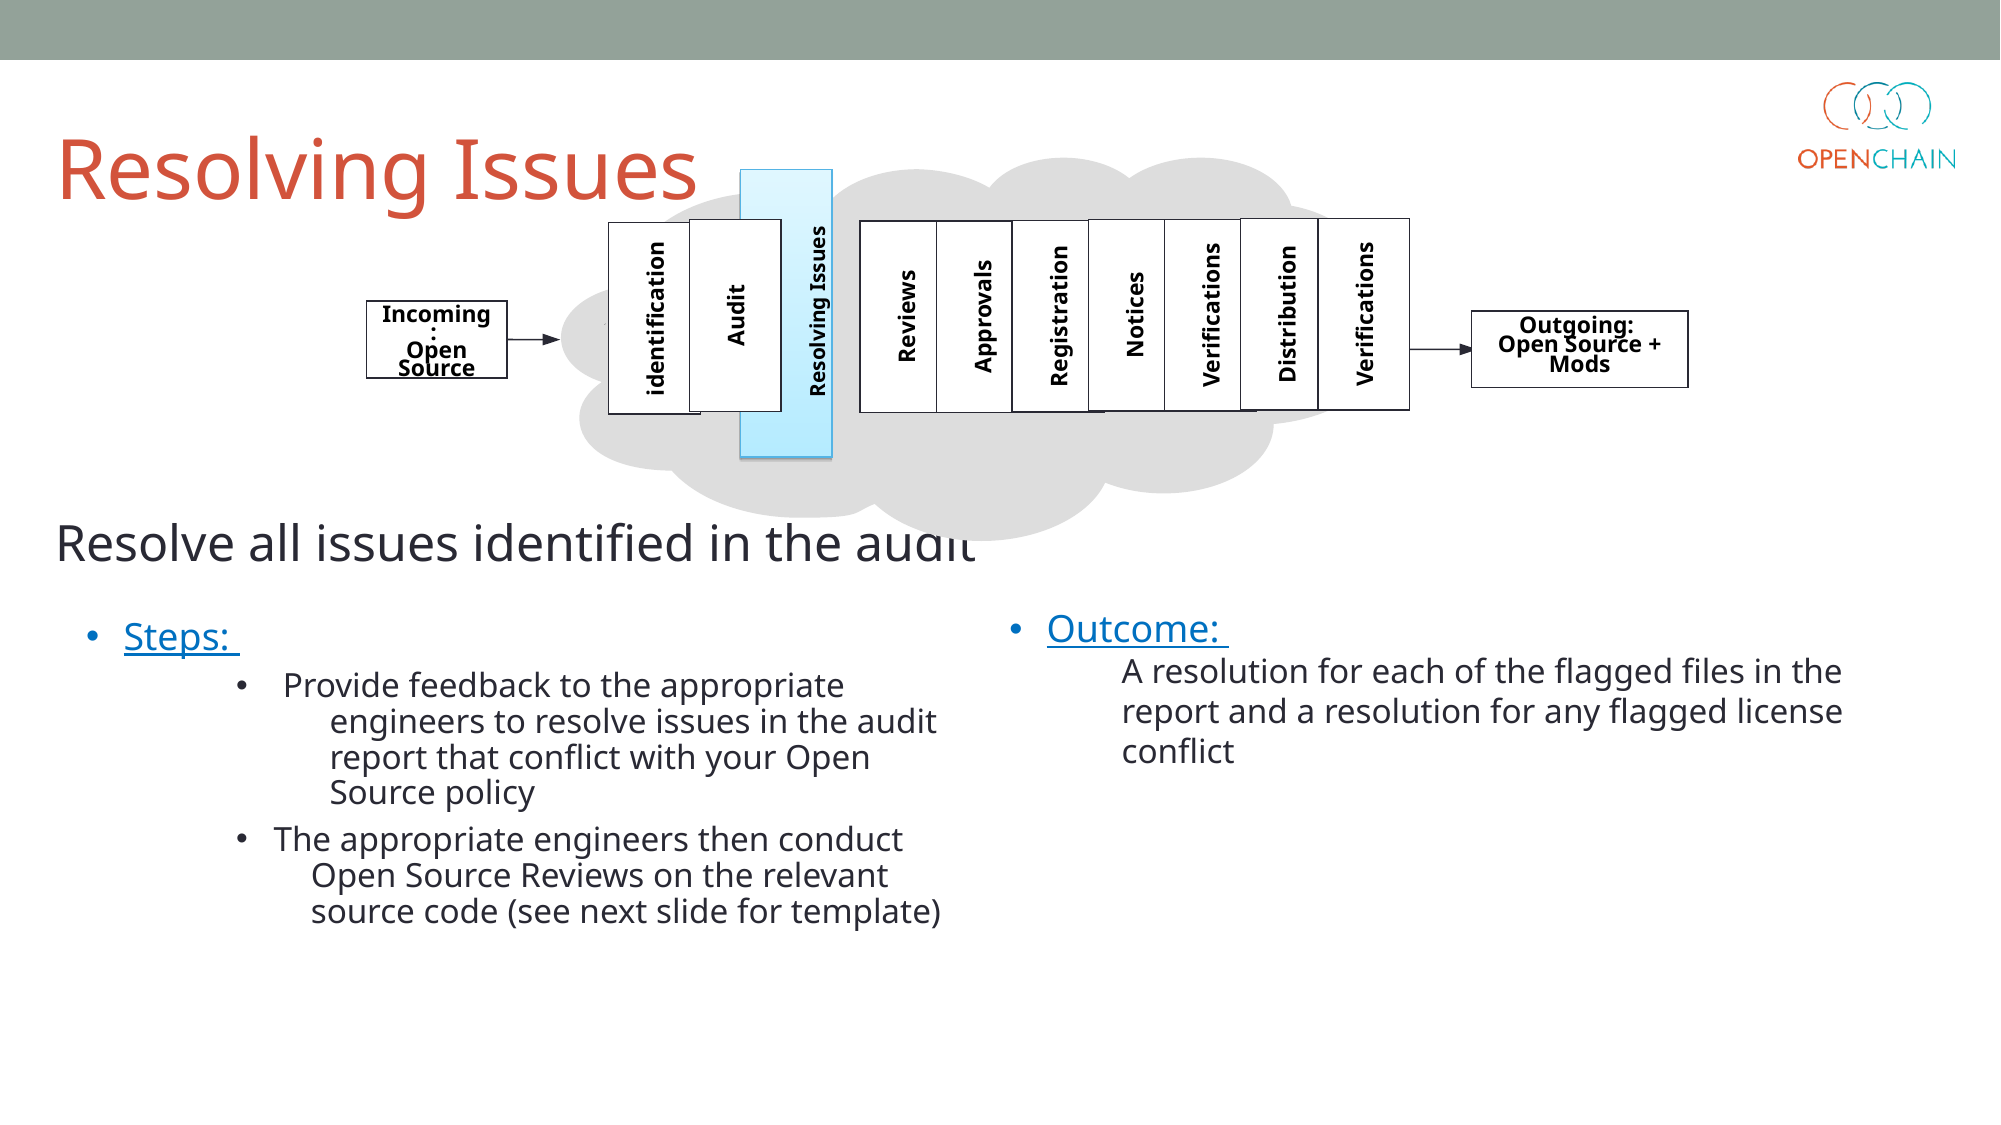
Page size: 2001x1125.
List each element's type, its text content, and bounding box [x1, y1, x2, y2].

text_box Reviews [860, 221, 936, 413]
text_box Approvals [936, 221, 1028, 413]
text_box Outcome: A resolution for each of the flagged files in the report and a resolution for any flagged license conflict [994, 603, 1897, 980]
text_box Verifications [1165, 219, 1256, 411]
text_box Outgoing: Open Source + Mods [1472, 311, 1688, 388]
text_box [663, 170, 771, 223]
text_box Steps: Provide feedback to the appropriate engineers to resolve issues in the audit report that conflict with your Open Source policy The appropriate engineers then conduct Open Source Reviews on the relevant source code (see next slide for template) [71, 610, 979, 1040]
text_box Notices [1088, 219, 1165, 411]
text_box Incoming: Open Source [367, 301, 507, 378]
text_box Resolving Issues [40, 85, 1840, 247]
text_box Resolve all issues identified in the audit [40, 504, 1228, 579]
text_box [560, 289, 1330, 542]
text_box Verifications [1318, 218, 1410, 410]
text_box Distribution [1241, 218, 1318, 410]
text_box [863, 157, 1329, 221]
text_box identification [609, 223, 700, 414]
text_box Resolving Issues [771, 168, 863, 455]
text_box Registration [1012, 220, 1104, 412]
text_box Audit [689, 220, 781, 411]
